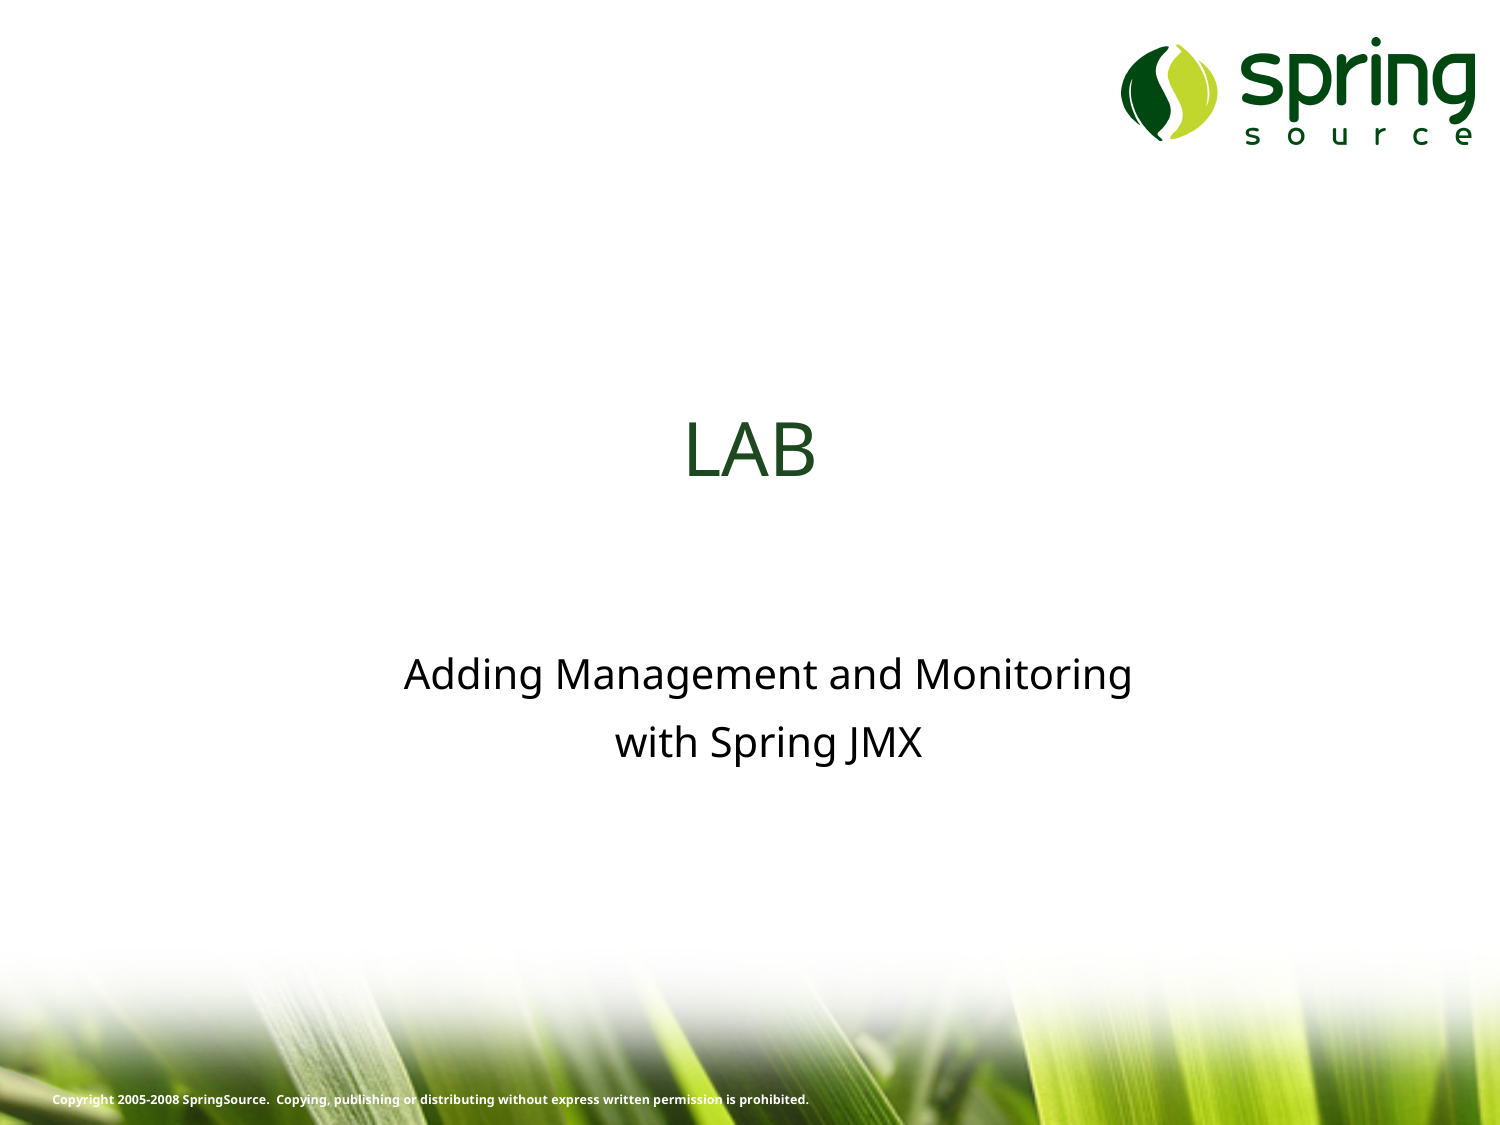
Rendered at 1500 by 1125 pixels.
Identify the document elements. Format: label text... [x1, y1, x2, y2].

subtitle Adding Management and Monitoring with Spring JMX [187, 637, 1350, 826]
picture [1121, 37, 1475, 145]
picture [0, 944, 1500, 1125]
title LAB [29, 326, 1471, 568]
